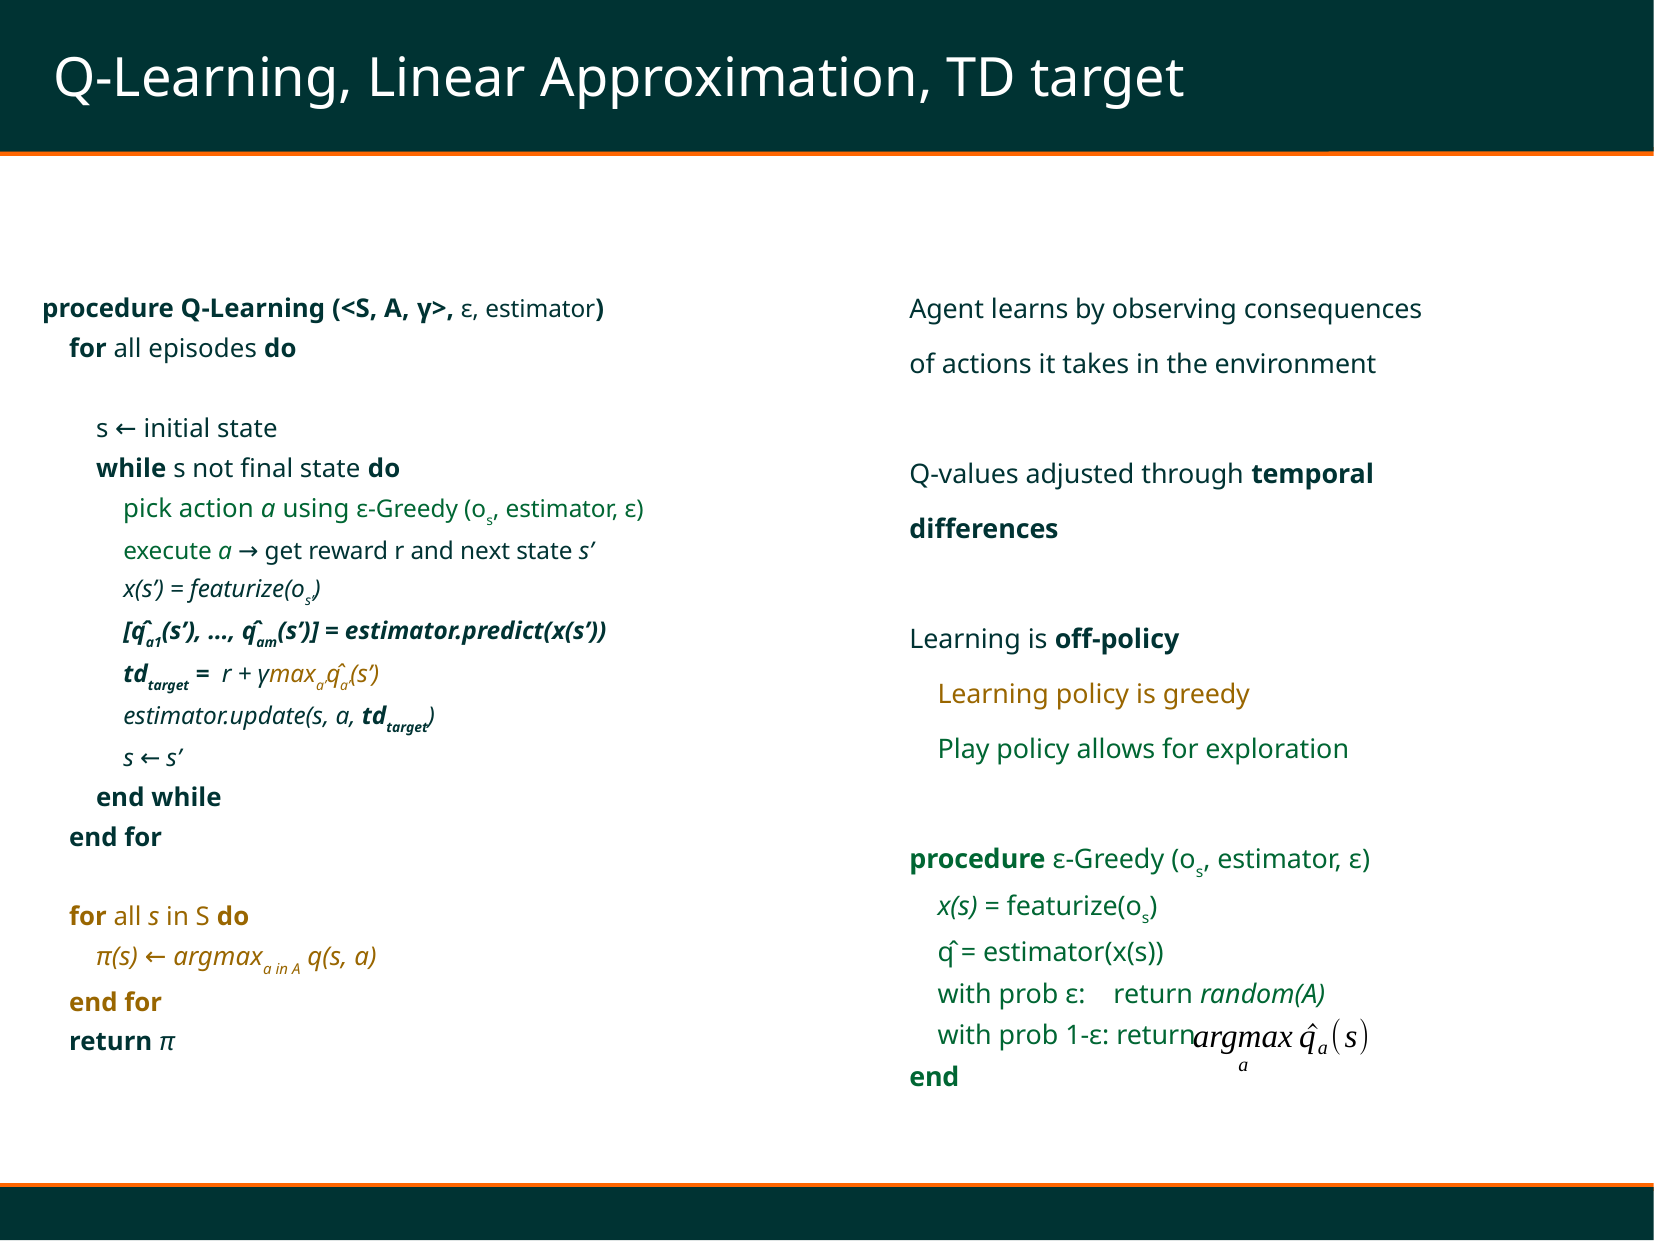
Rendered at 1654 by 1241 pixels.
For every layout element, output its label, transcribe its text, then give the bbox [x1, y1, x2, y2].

list procedure Q-Learning (<S, A, γ>, ε, estimator) for all episodes do s ← initial state while s not final state do pick action a using ε-Greedy (os, estimator, ε) execute a → get reward r and next state s’ x(s’) = featurize(os’) [q̂a1(s’), …, q̂am(s’)] = estimator.predict(x(s’)) tdtarget = r + γmaxa’q̂a’(s’) estimator.update(s, a, tdtarget) s ← s’ end while end for for all s in S do π(s) ← argmaxa in A q(s, a) end for return π [42, 290, 802, 1111]
title Q-Learning, Linear Approximation, TD target [0, 0, 1329, 152]
chart [1186, 1017, 1376, 1077]
list Agent learns by observing consequences of actions it takes in the environment Q-values adjusted through temporal differences Learning is off-policy Learning policy is greedy Play policy allows for exploration procedure ε-Greedy (os, estimator, ε) x(s) = featurize(os) q̂ = estimator(x(s)) with prob ε: return random(A) with prob 1-ε: return end [909, 290, 1636, 1111]
